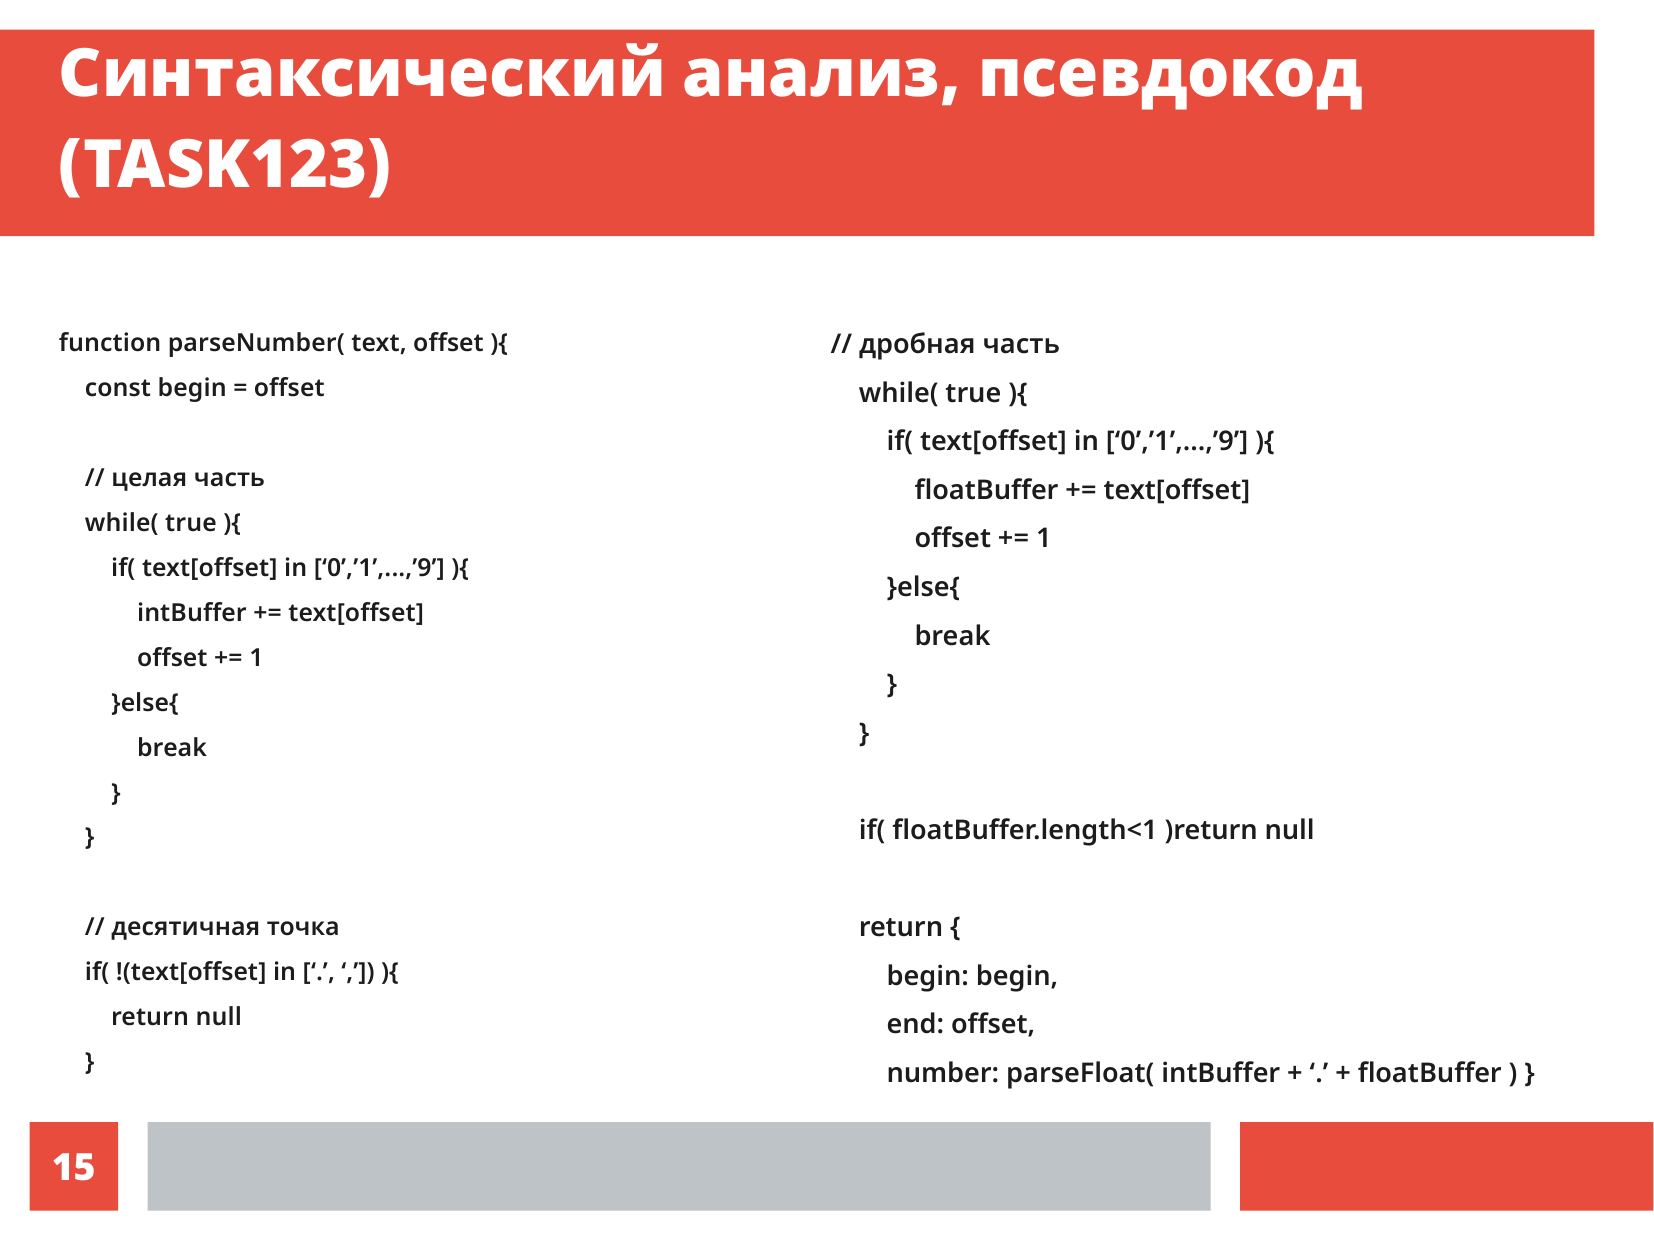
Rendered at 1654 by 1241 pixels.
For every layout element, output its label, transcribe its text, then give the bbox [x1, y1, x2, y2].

list function parseNumber( text, offset ){ const begin = offset // целая часть while( true ){ if( text[offset] in [‘0’,’1’,...,’9’] ){ intBuffer += text[offset] offset += 1 }else{ break } } // десятичная точка if( !(text[offset] in [‘.’, ‘,’]) ){ return null } [59, 324, 794, 1093]
title Синтаксический анализ, псевдокод (TASK123) [59, 59, 1595, 207]
list // дробная часть while( true ){ if( text[offset] in [‘0’,’1’,...,’9’] ){ floatBuffer += text[offset] offset += 1 }else{ break } } if( floatBuffer.length<1 )return null return { begin: begin, end: offset, number: parseFloat( intBuffer + ‘.’ + floatBuffer ) } [830, 324, 1566, 1093]
